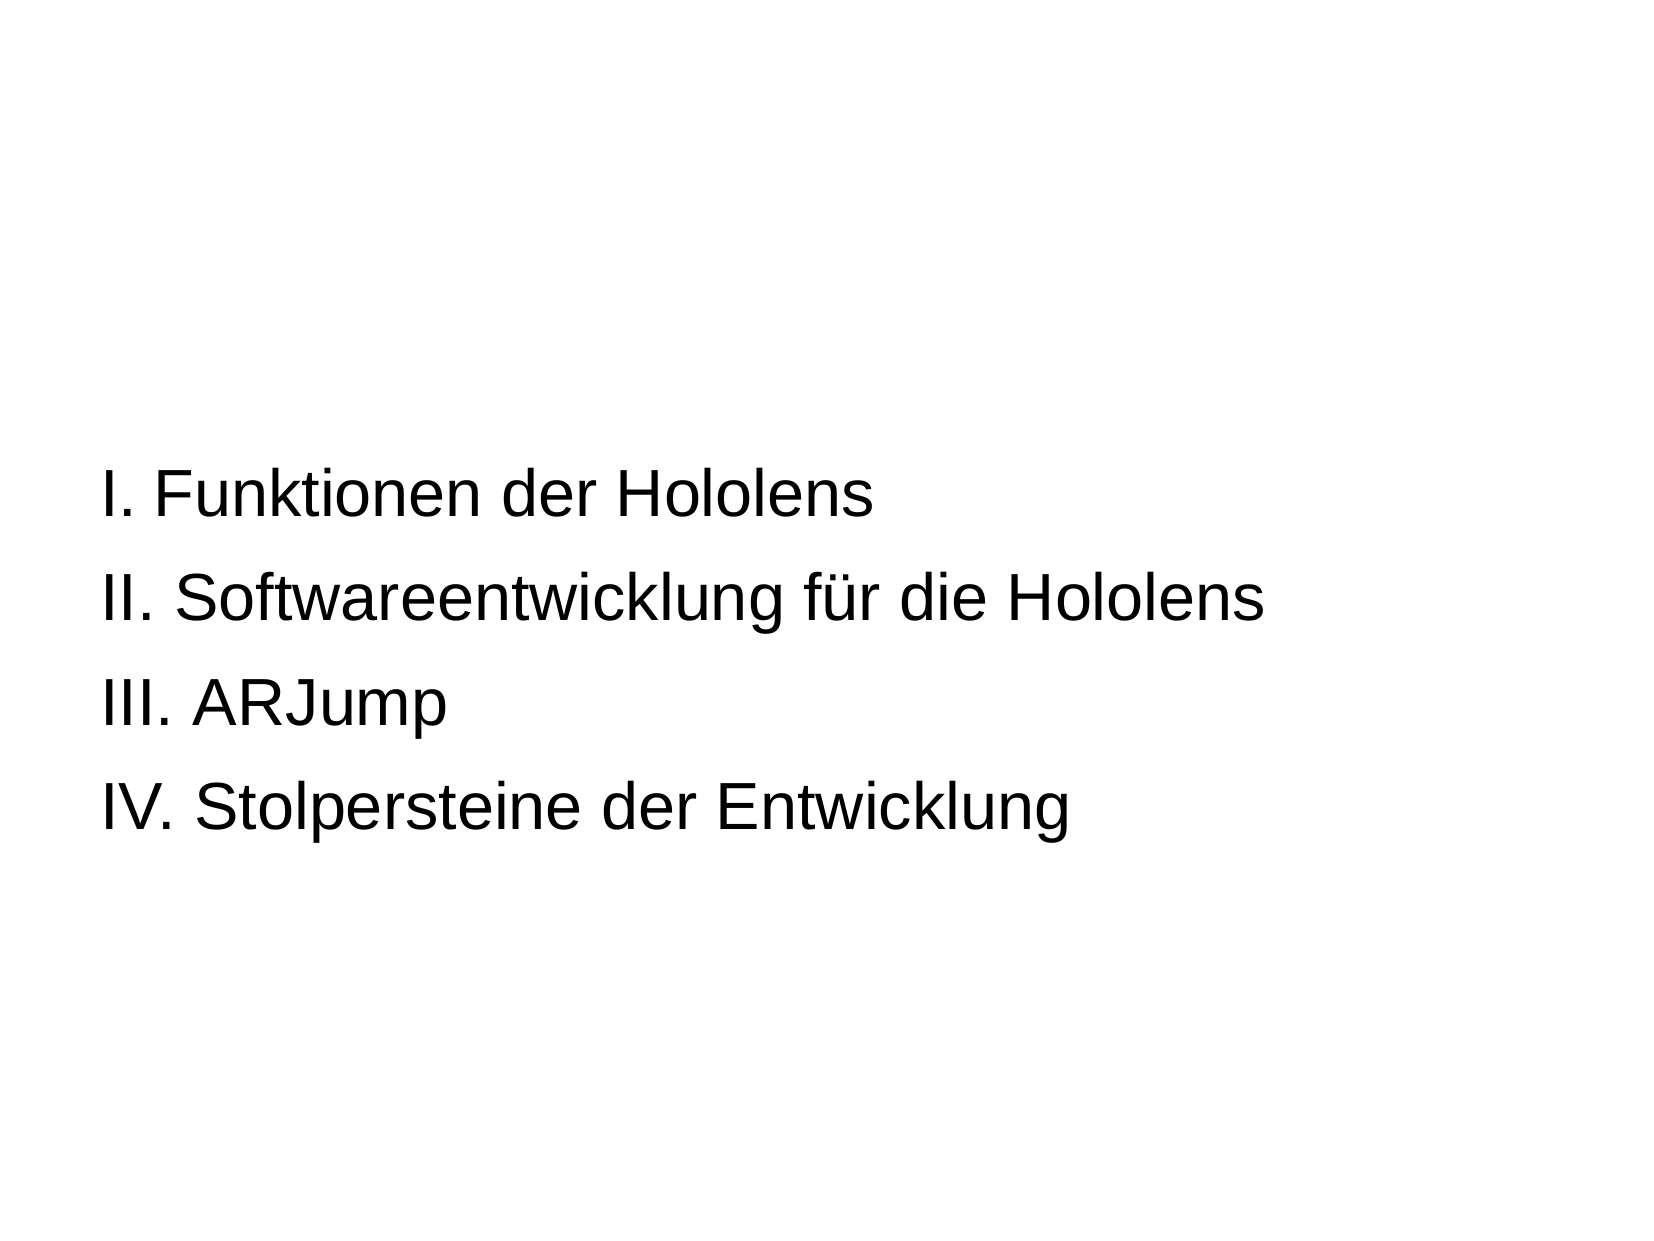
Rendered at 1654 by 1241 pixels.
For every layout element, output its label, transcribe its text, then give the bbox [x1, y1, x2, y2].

list Funktionen der Hololens Softwareentwicklung für die Hololens ARJump Stolpersteine der Entwicklung [82, 290, 1571, 1010]
